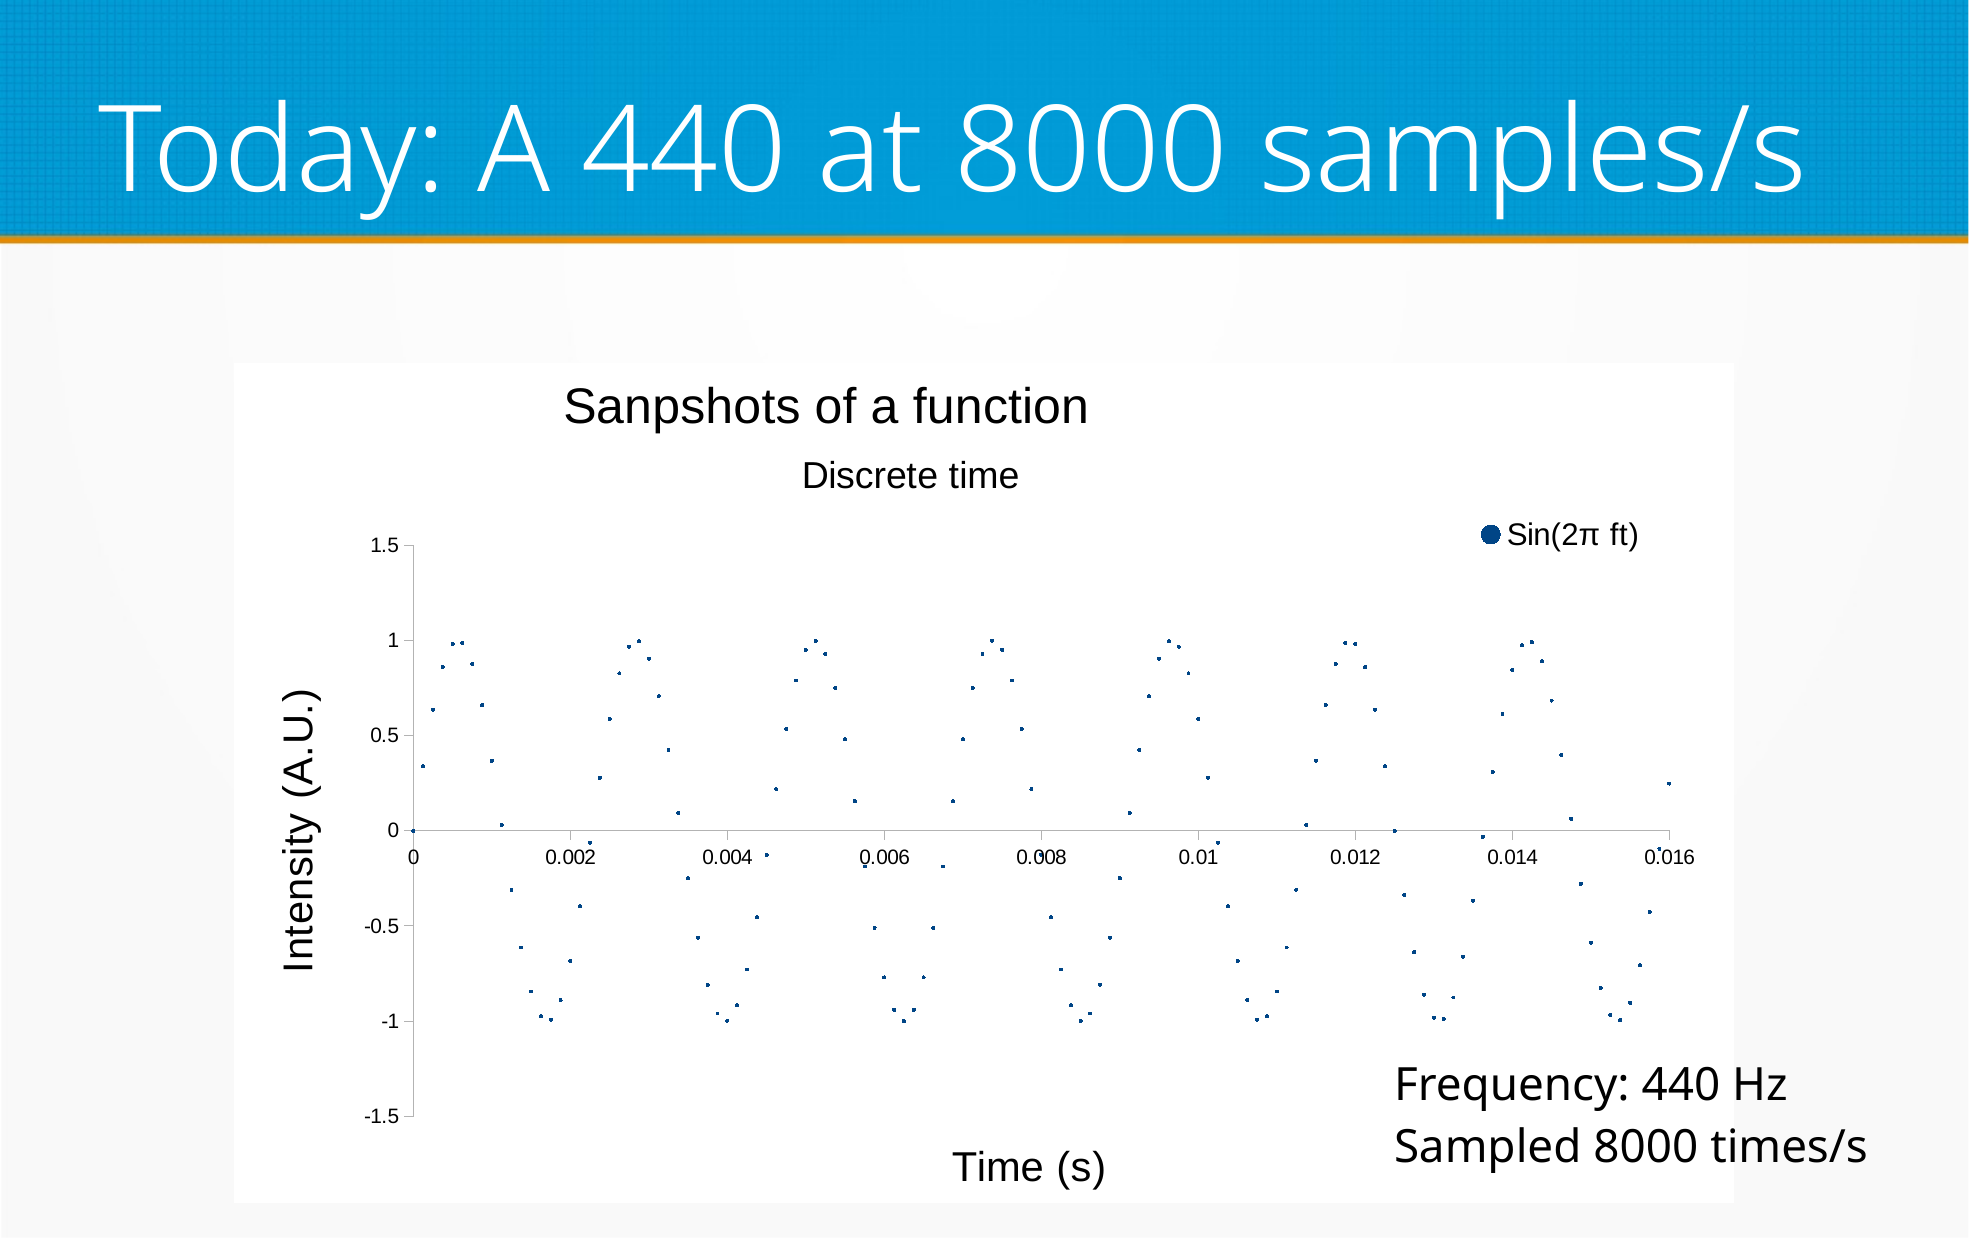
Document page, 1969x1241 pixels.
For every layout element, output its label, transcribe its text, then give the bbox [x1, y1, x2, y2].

text_box Frequency: 440 Hz Sampled 8000 times/s [1388, 1050, 1823, 1177]
chart [234, 362, 1735, 1203]
picture [0, 233, 1969, 1241]
title Today: A 440 at 8000 samples/s [98, 19, 1870, 227]
